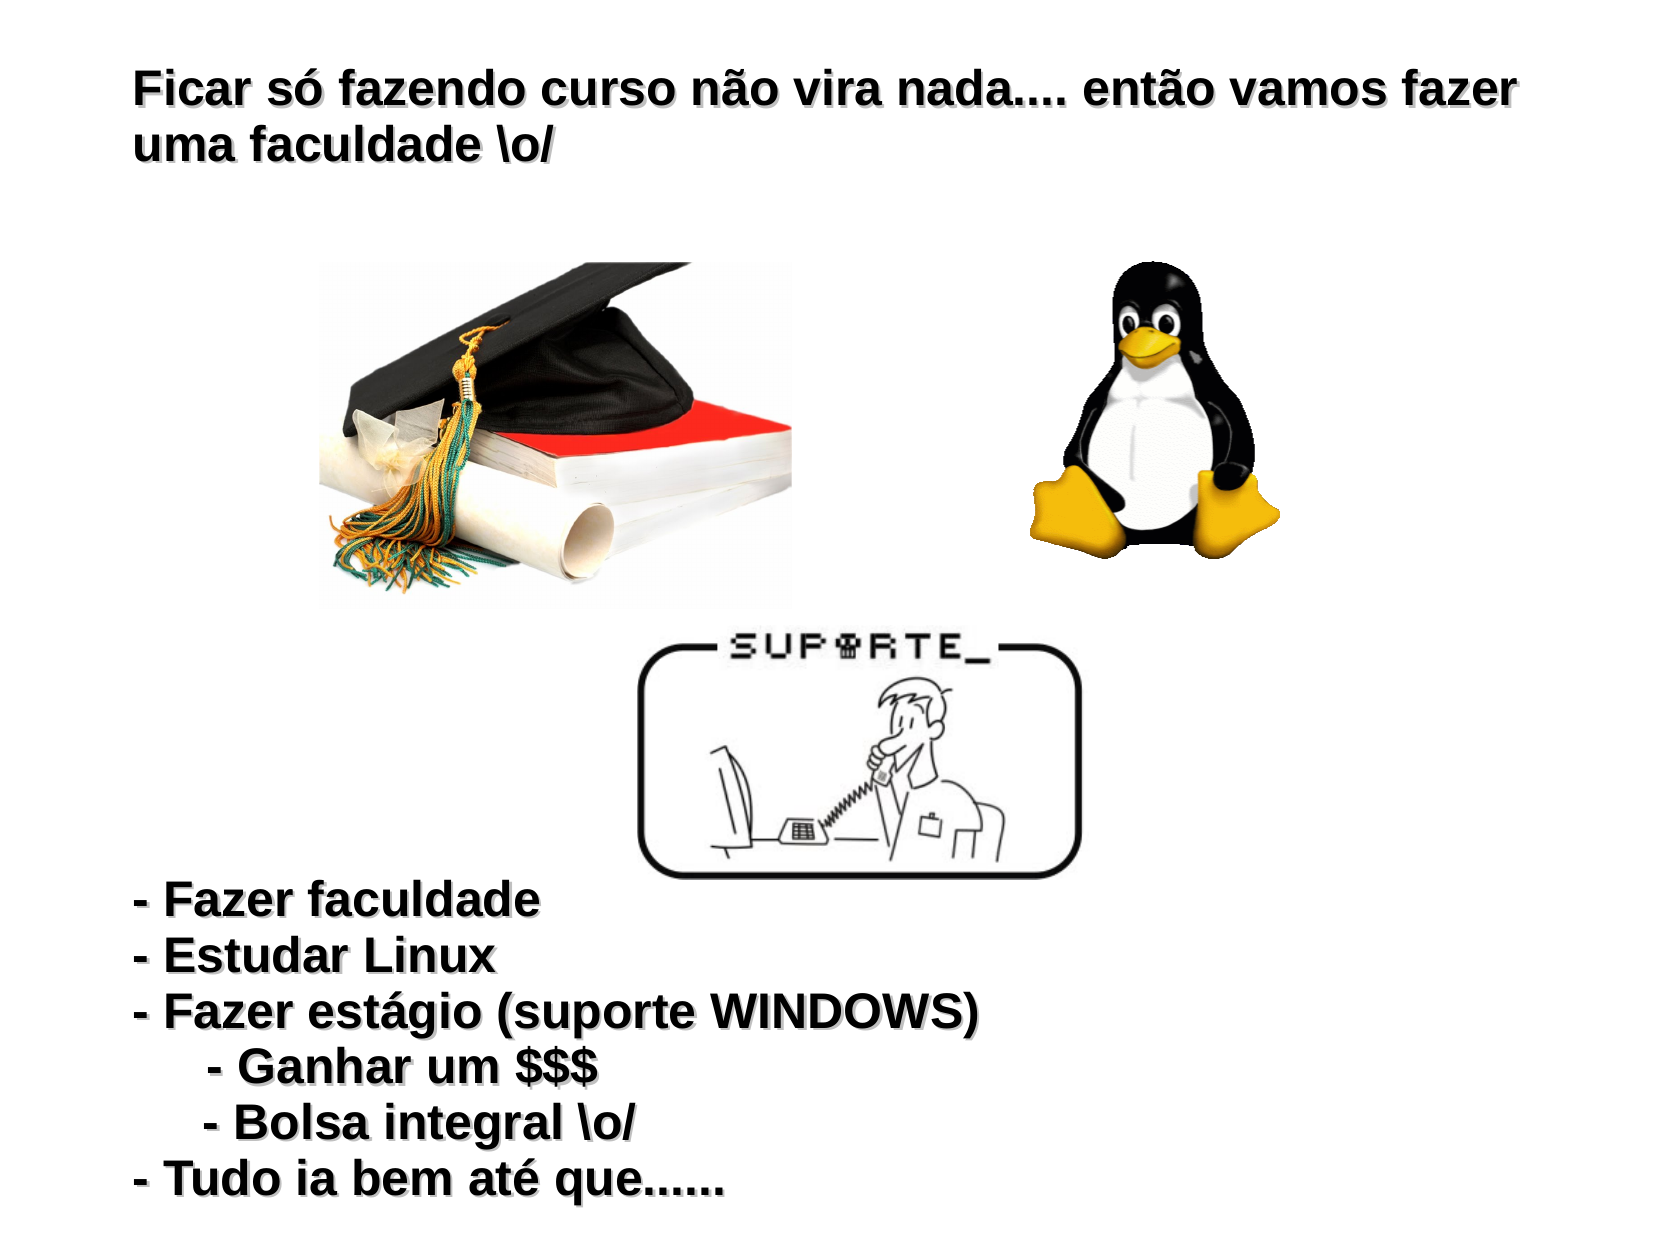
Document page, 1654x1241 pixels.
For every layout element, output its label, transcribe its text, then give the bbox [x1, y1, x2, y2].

picture [319, 262, 792, 609]
picture [637, 625, 1099, 863]
text_box - Fazer faculdade - Estudar Linux - Fazer estágio (suporte WINDOWS) - Ganhar um $$$ - Bolsa integral \o/ - Tudo ia bem até que...... [118, 863, 1560, 1214]
picture [1022, 253, 1288, 567]
text_box Ficar só fazendo curso não vira nada.... então vamos fazer uma faculdade \o/ [118, 53, 1560, 180]
